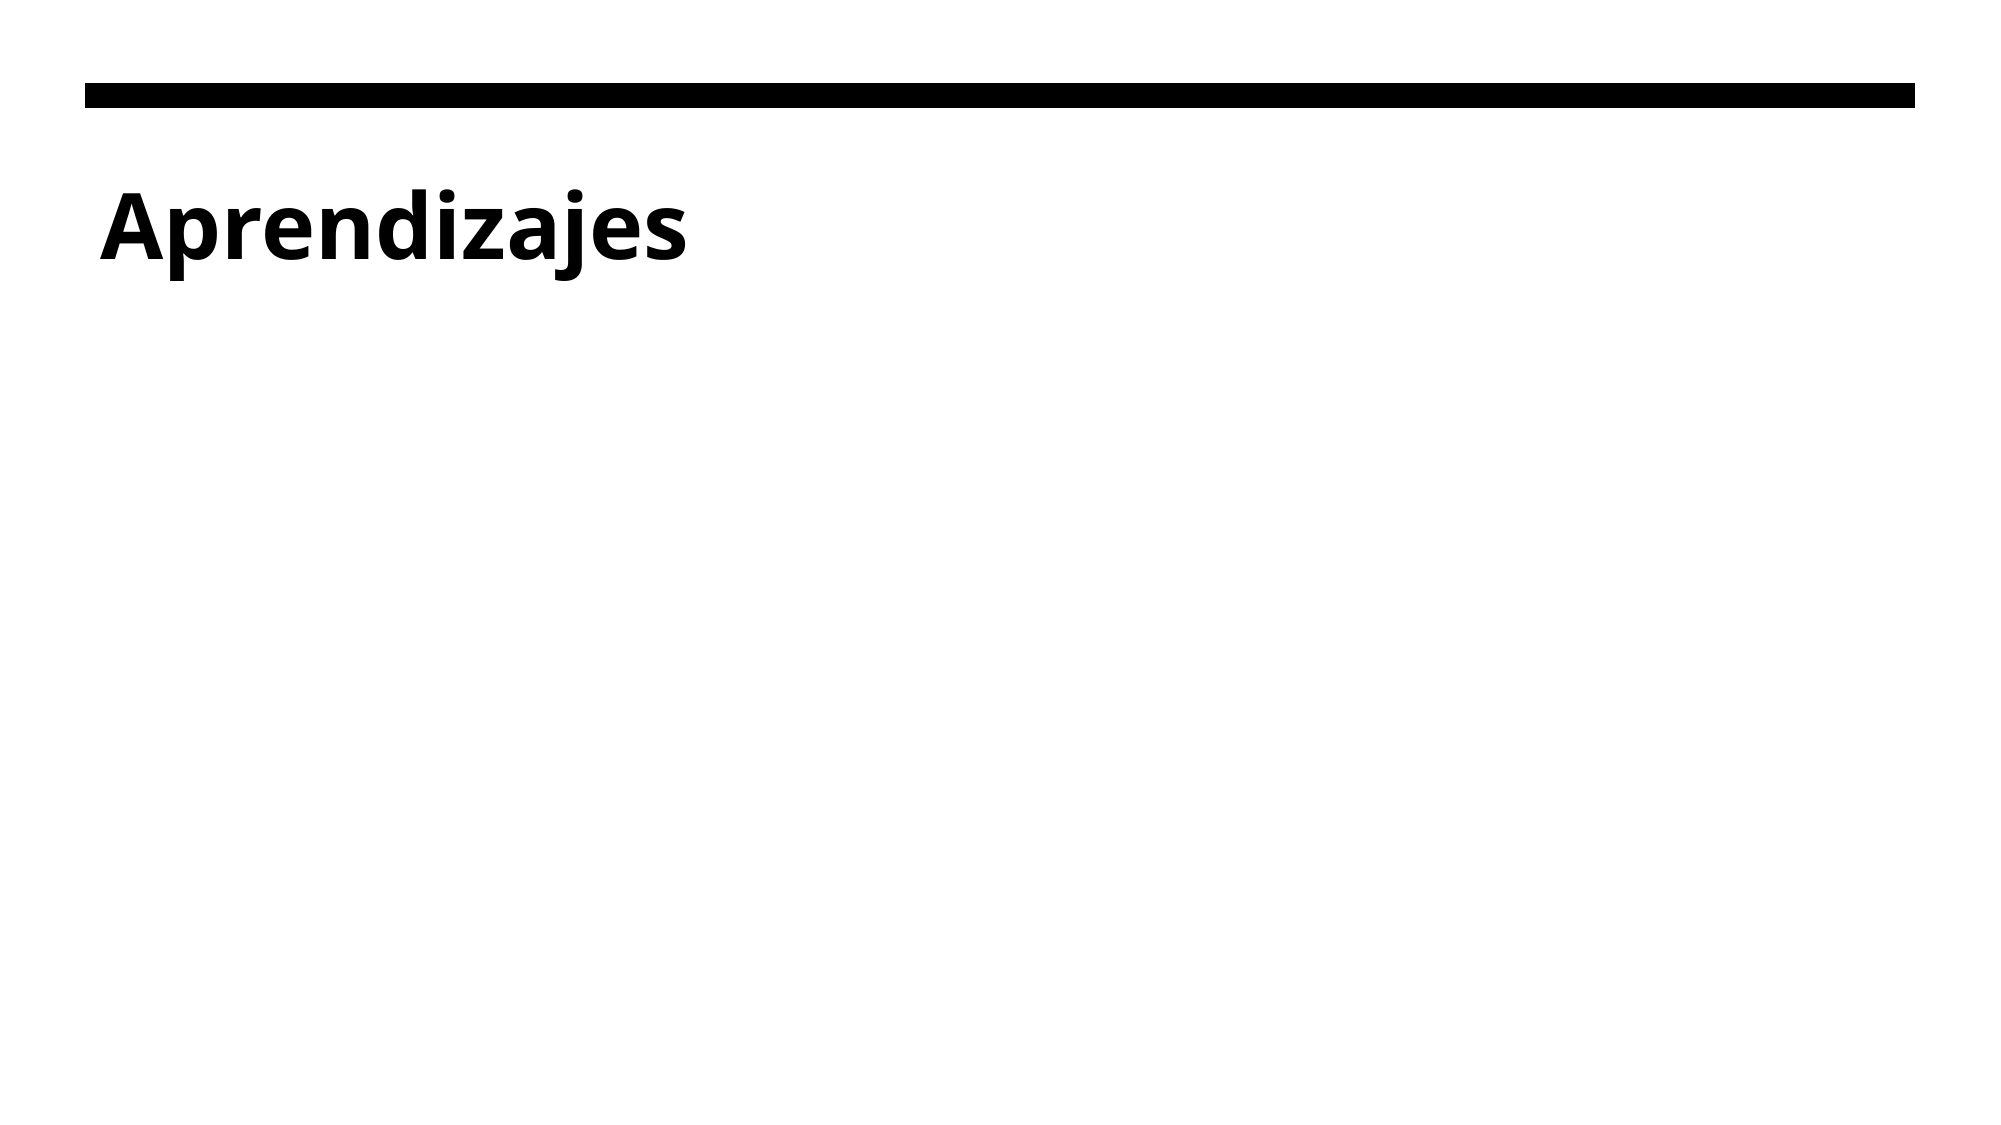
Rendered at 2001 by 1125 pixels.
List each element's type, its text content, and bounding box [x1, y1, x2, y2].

title Aprendizajes [85, 160, 1916, 401]
